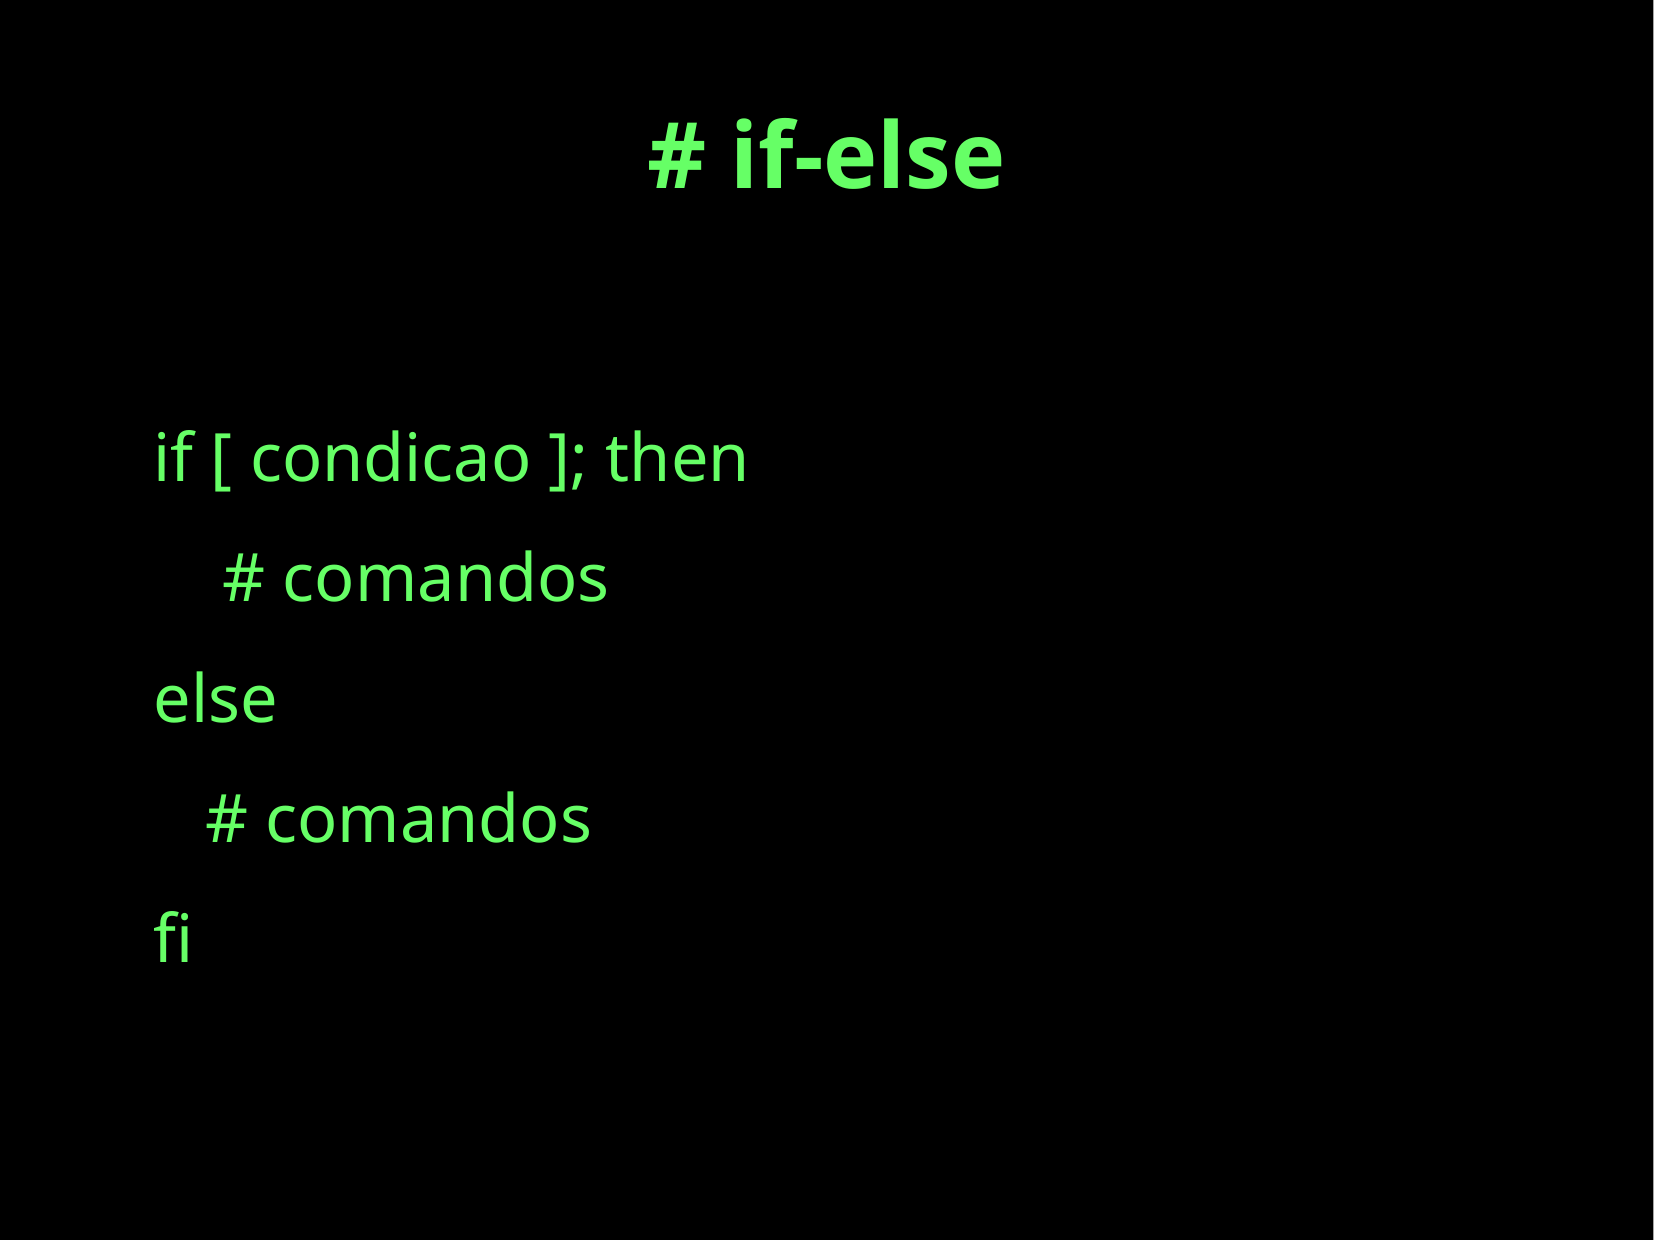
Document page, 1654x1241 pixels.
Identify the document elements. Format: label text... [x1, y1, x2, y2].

list if [ condicao ]; then # comandos else # comandos fi [82, 290, 1571, 1010]
title # if-else [82, 49, 1571, 257]
